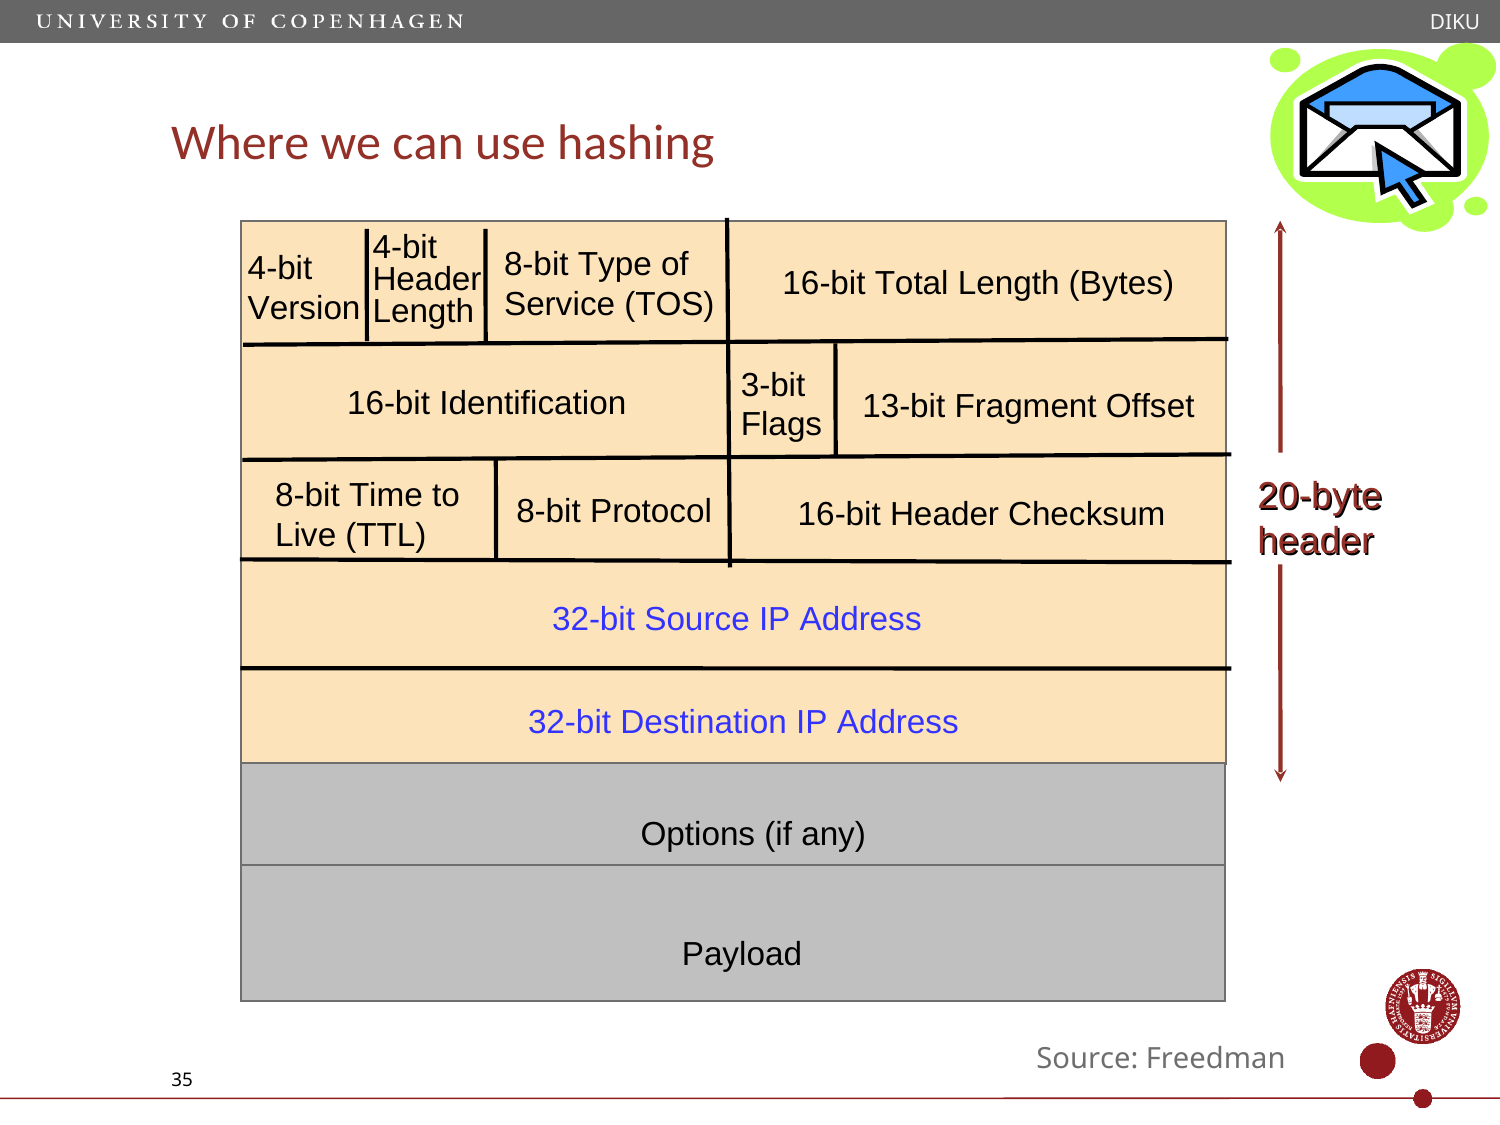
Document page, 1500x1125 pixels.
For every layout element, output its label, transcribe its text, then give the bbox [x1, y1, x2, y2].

text_box 8-bit Time to Live (TTL) [260, 465, 485, 561]
picture [1269, 42, 1497, 232]
text_box 8-bit Type of Service (TOS) [489, 235, 730, 330]
text_box [240, 671, 1227, 1001]
text_box Payload [666, 925, 818, 980]
text_box 4-bit Version [232, 238, 357, 334]
picture [0, 910, 1500, 1122]
text_box [488, 330, 725, 341]
text_box Where we can use hashing [171, 75, 1269, 171]
text_box [732, 457, 1227, 560]
text_box [240, 562, 1227, 666]
text_box [240, 221, 725, 238]
text_box [732, 450, 833, 455]
text_box 16-bit Total Length (Bytes) [767, 254, 1190, 309]
text_box 20-byte header [1242, 463, 1397, 569]
text_box 8-bit Protocol [501, 481, 728, 537]
text_box [730, 221, 1227, 339]
text_box [731, 344, 833, 355]
text_box Source: Freedman [1021, 1031, 1341, 1083]
text_box [370, 337, 483, 341]
text_box 4-bit Header Length [357, 226, 497, 337]
text_box 16-bit Identification [332, 374, 642, 429]
text_box 3-bit Flags [726, 355, 838, 450]
text_box Options (if any) [625, 804, 882, 859]
text_box 32-bit Source IP Address [537, 590, 938, 645]
text_box [498, 460, 727, 558]
text_box 13-bit Fragment Offset [847, 377, 1211, 432]
text_box 16-bit Header Checksum [782, 484, 1181, 540]
text_box 32-bit Destination IP Address [513, 692, 975, 748]
text_box DIKU [469, 0, 1495, 43]
text_box [838, 342, 1227, 454]
text_box <number> [171, 1067, 522, 1092]
text_box [240, 334, 726, 558]
